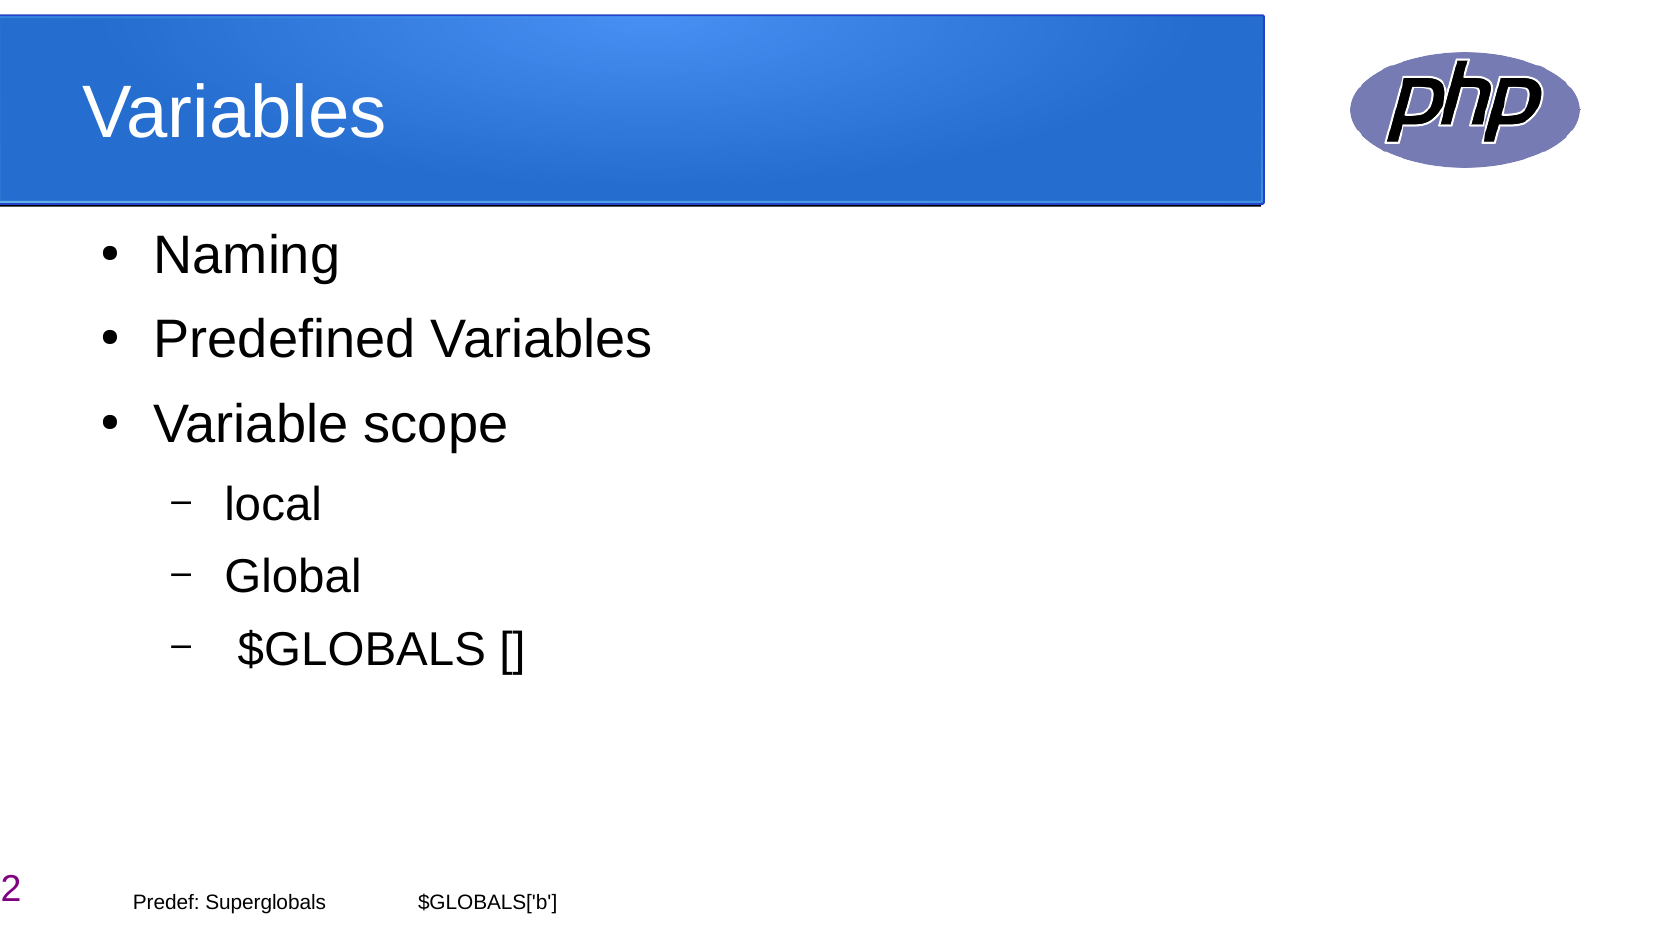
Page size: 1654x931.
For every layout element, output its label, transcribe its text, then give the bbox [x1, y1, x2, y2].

text_box Predef: Superglobals $GLOBALS['b'] [118, 883, 662, 931]
text_box <number> [0, 859, 130, 931]
picture [1321, 23, 1607, 195]
list Naming Predefined Variables Variable scope local Global $GLOBALS [] [82, 224, 1571, 764]
title Variables [82, 35, 1235, 189]
